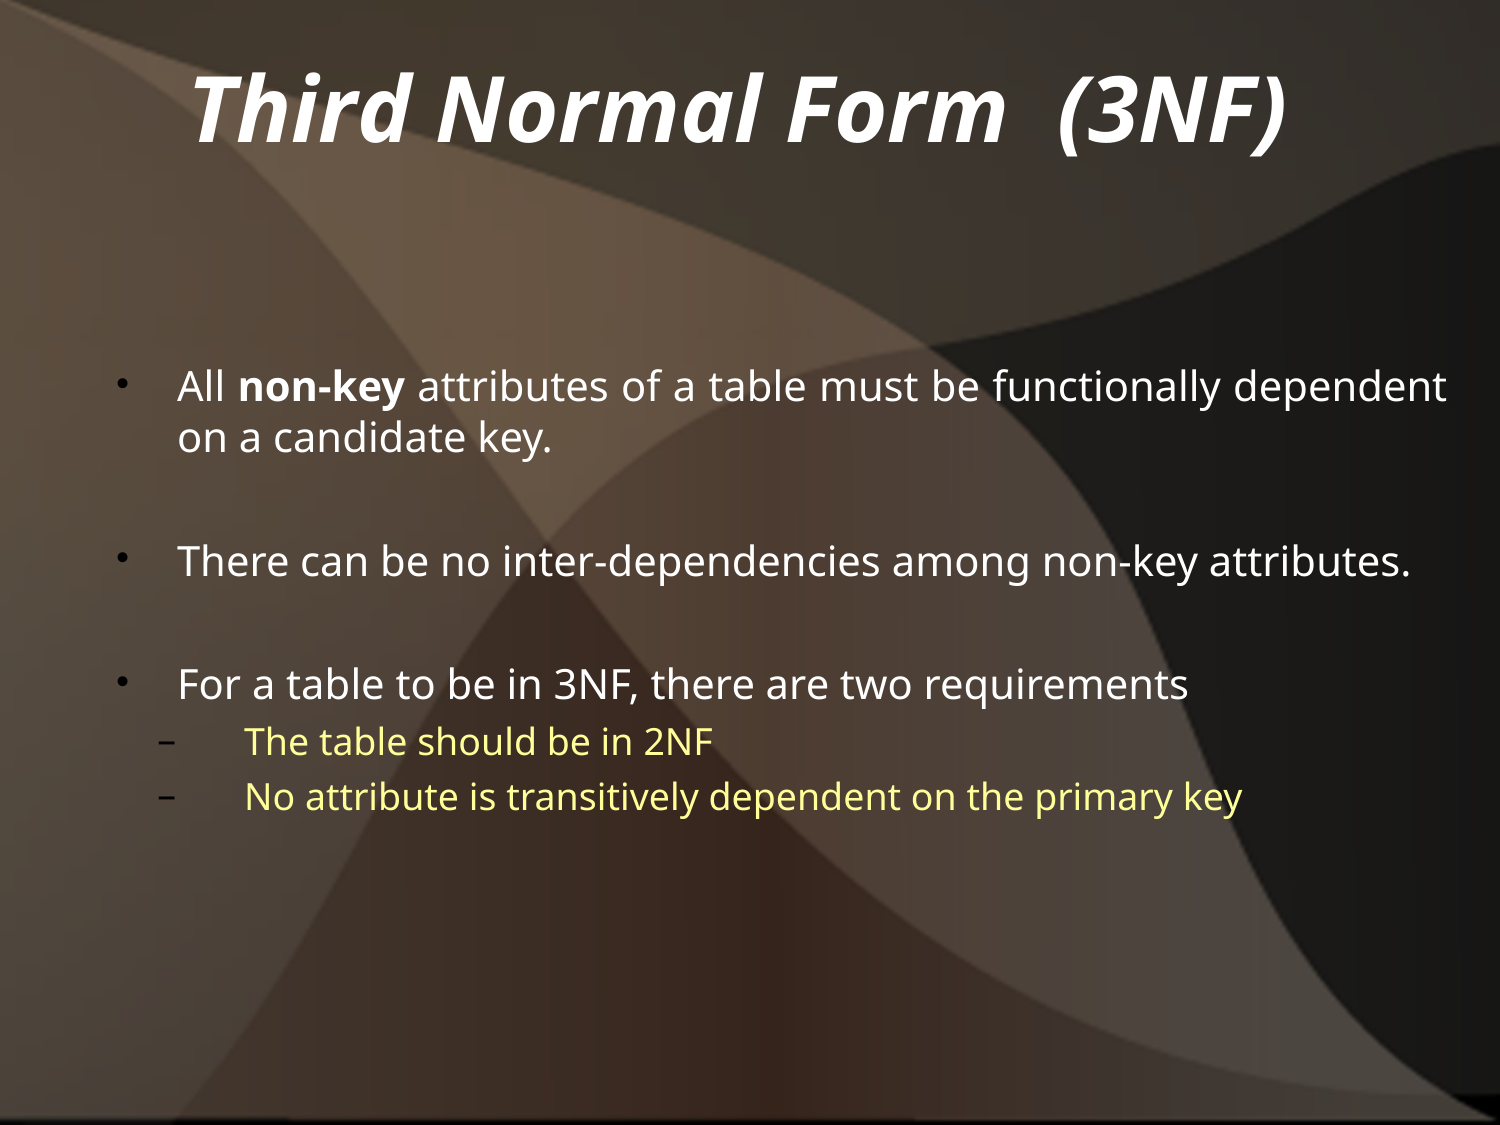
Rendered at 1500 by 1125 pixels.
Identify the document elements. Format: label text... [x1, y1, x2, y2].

text_box Third Normal Form (3NF) [112, 12, 1388, 200]
list All non-key attributes of a table must be functionally dependent on a candidate key. There can be no inter-dependencies among non-key attributes. For a table to be in 3NF, there are two requirements The table should be in 2NF No attribute is transitively dependent on the primary key [50, 352, 1463, 893]
picture [0, 0, 1500, 1125]
